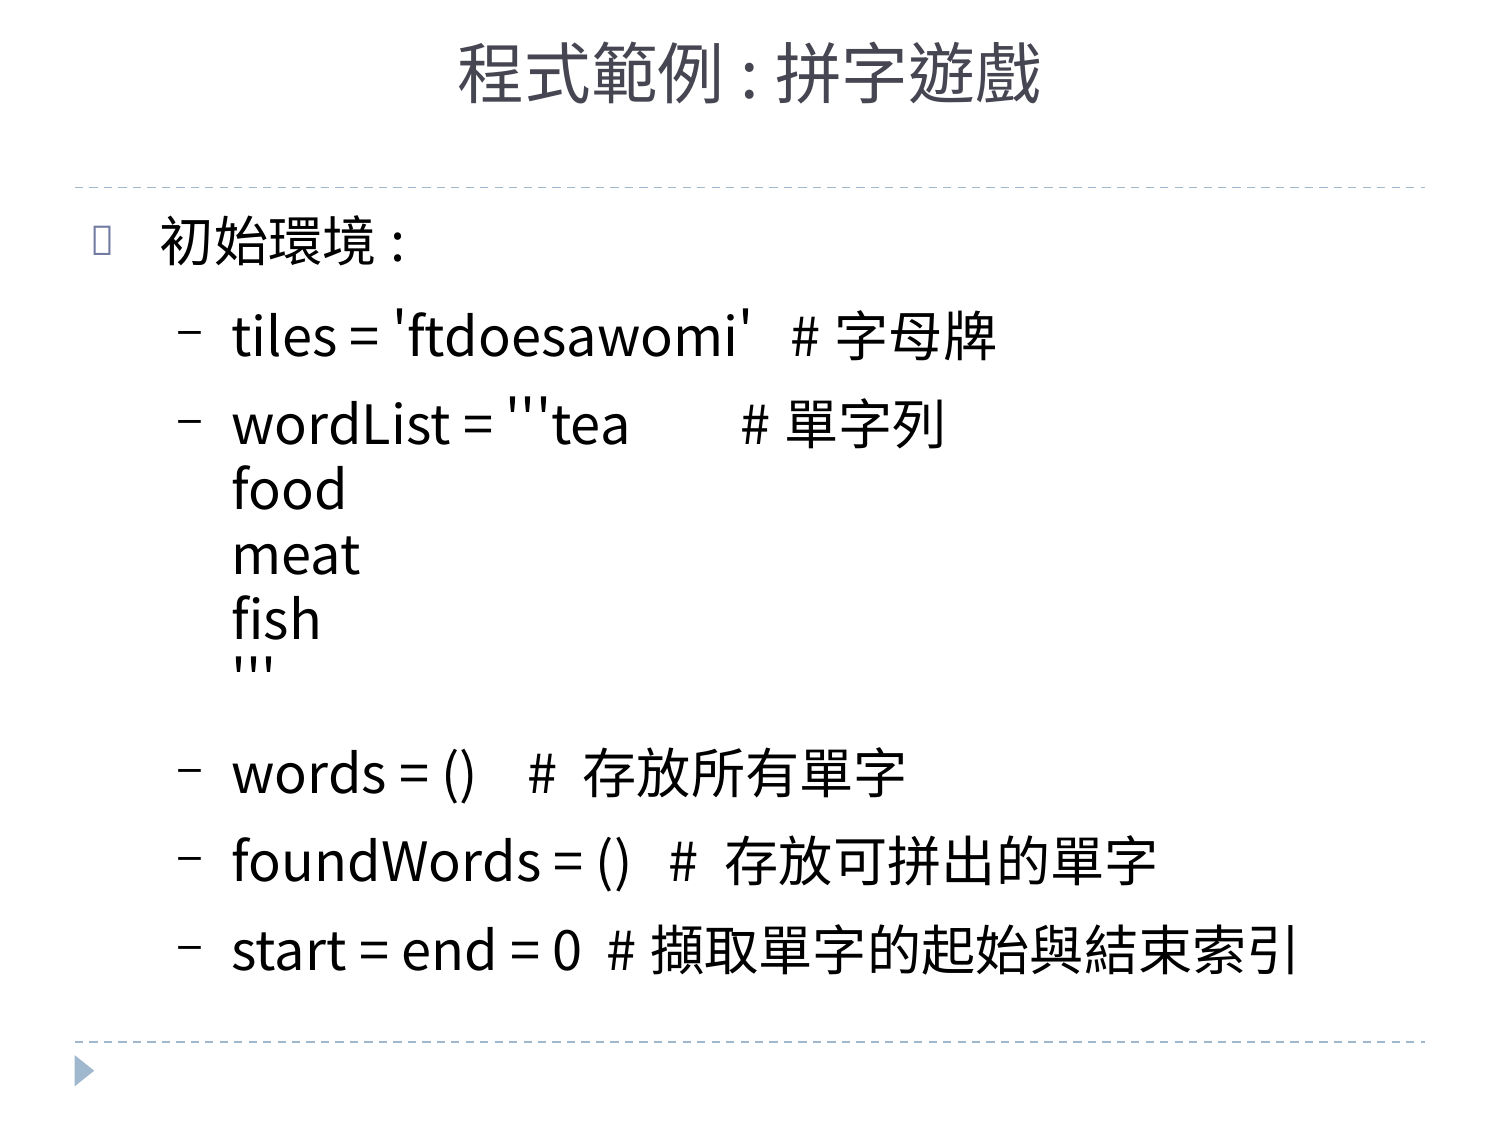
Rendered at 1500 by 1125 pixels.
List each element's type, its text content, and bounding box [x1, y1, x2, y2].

list 初始環境: tiles = 'ftdoesawomi' #字母牌 wordList = '''tea #單字列 food meat fish ''' words = () # 存放所有單字 foundWords = () # 存放可拼出的單字 start = end = 0 #擷取單字的起始與結束索引 [75, 200, 1425, 1010]
title 程式範例:拼字遊戲 [75, 24, 1425, 188]
